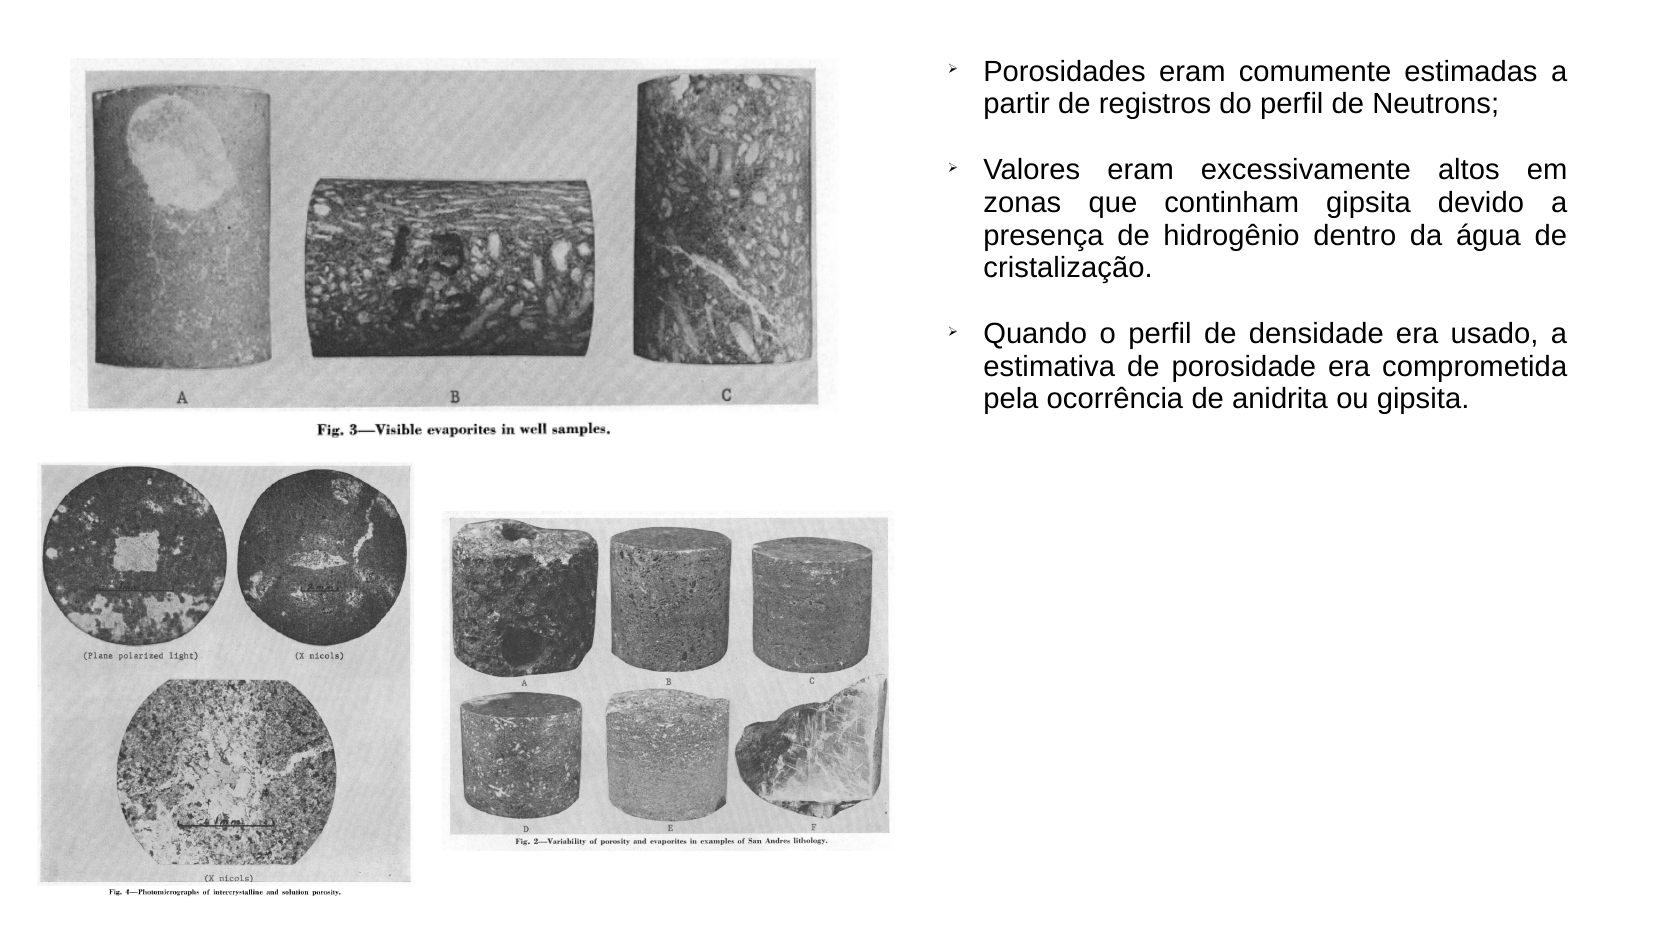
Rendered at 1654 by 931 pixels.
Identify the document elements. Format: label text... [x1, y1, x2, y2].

picture [437, 507, 895, 851]
text_box Porosidades eram comumente estimadas a partir de registros do perfil de Neutrons; Valores eram excessivamente altos em zonas que continham gipsita devido a presença de hidrogênio dentro da água de cristalização. Quando o perfil de densidade era usado, a estimativa de porosidade era comprometida pela ocorrência de anidrita ou gipsita. [933, 47, 1583, 588]
picture [35, 460, 414, 899]
picture [70, 58, 839, 447]
